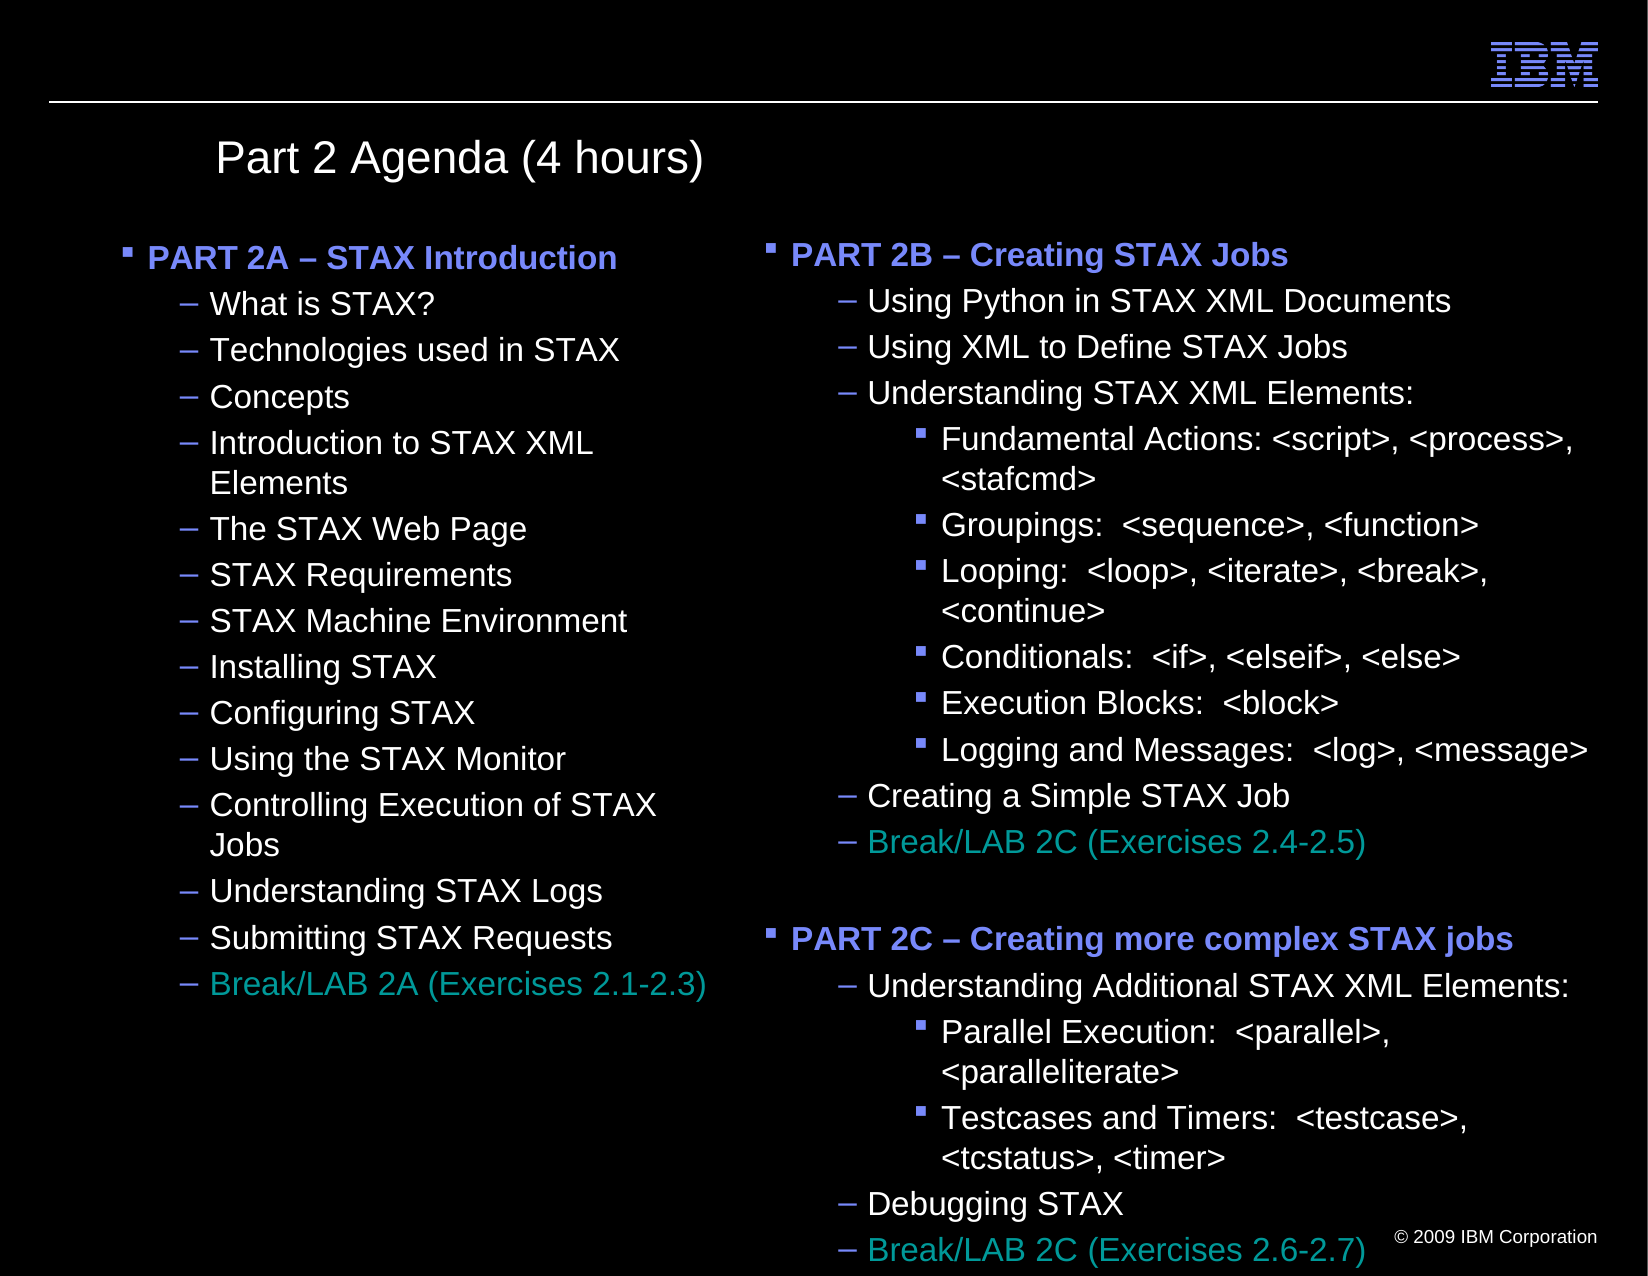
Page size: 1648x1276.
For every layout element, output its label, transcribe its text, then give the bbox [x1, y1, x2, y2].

picture [1491, 42, 1598, 87]
text_box PART 2A – STAX Introduction What is STAX? Technologies used in STAX Concepts Introduction to STAX XML Elements The STAX Web Page STAX Requirements STAX Machine Environment Installing STAX Configuring STAX Using the STAX Monitor Controlling Execution of STAX Jobs Understanding STAX Logs Submitting STAX Requests Break/LAB 2A (Exercises 2.1-2.3) [120, 236, 737, 1146]
text_box PART 2B – Creating STAX Jobs Using Python in STAX XML Documents Using XML to Define STAX Jobs Understanding STAX XML Elements: Fundamental Actions: <script>, <process>, <stafcmd> Groupings: <sequence>, <function> Looping: <loop>, <iterate>, <break>, <continue> Conditionals: <if>, <elseif>, <else> Execution Blocks: <block> Logging and Messages: <log>, <message> Creating a Simple STAX Job Break/LAB 2C (Exercises 2.4-2.5) PART 2C – Creating more complex STAX jobs Understanding Additional STAX XML Elements: Parallel Execution: <parallel>, <paralleliterate> Testcases and Timers: <testcase>, <tcstatus>, <timer> Debugging STAX Break/LAB 2C (Exercises 2.6-2.7) [748, 225, 1610, 1276]
title Part 2 Agenda (4 hours) [198, 125, 1648, 219]
